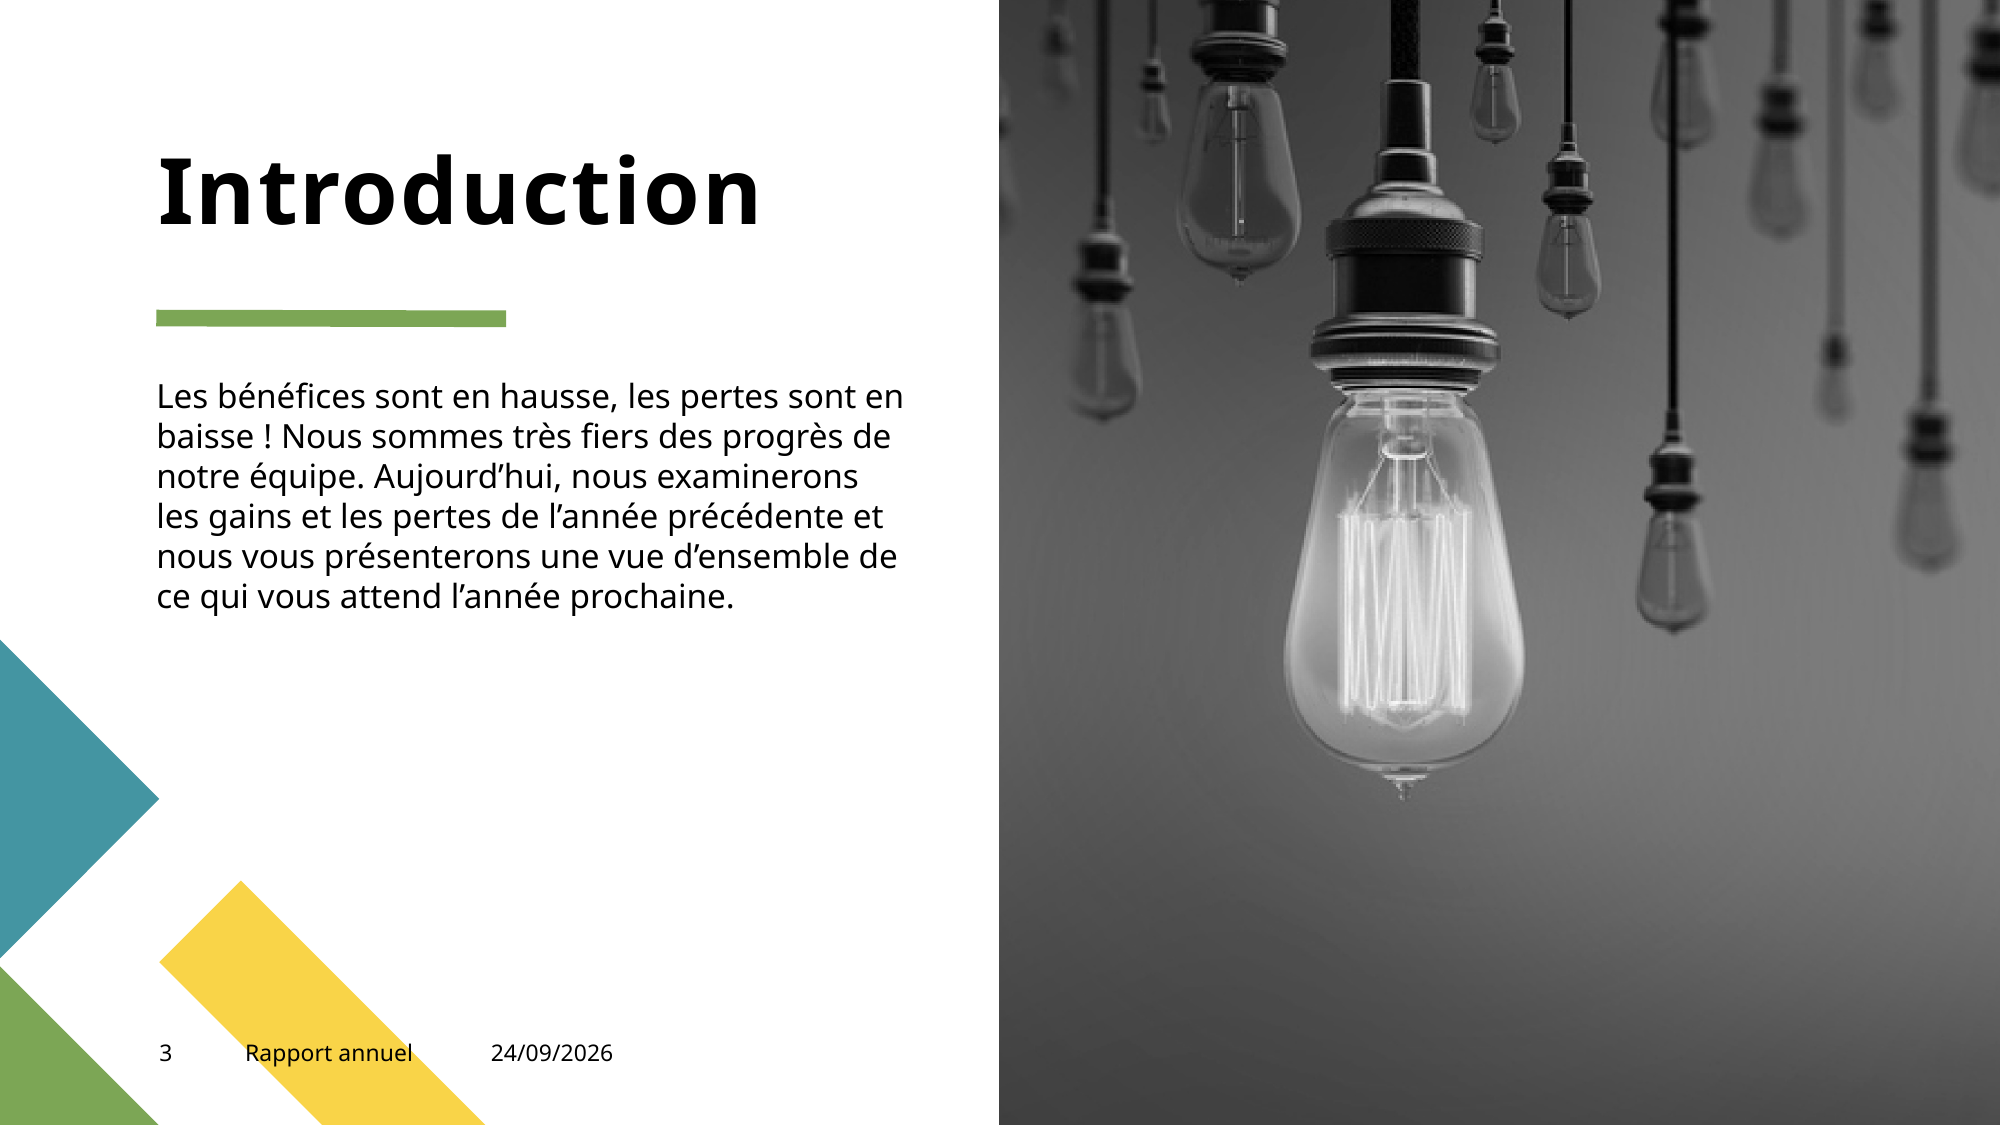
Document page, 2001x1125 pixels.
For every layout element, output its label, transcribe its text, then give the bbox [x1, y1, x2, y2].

title Introduction [158, 144, 969, 245]
picture [999, 0, 2000, 1125]
text_box 25 novembre 2020 [490, 1038, 707, 1080]
list Les bénéfices sont en hausse, les pertes sont en baisse ! Nous sommes très fiers des progrès de notre équipe. Aujourd’hui, nous examinerons les gains et les pertes de l’année précédente et nous vous présenterons une vue d’ensemble de ce qui vous attend l’année prochaine. [156, 375, 907, 835]
text_box 3 [159, 1038, 245, 1080]
text_box Rapport annuel [245, 1038, 490, 1080]
